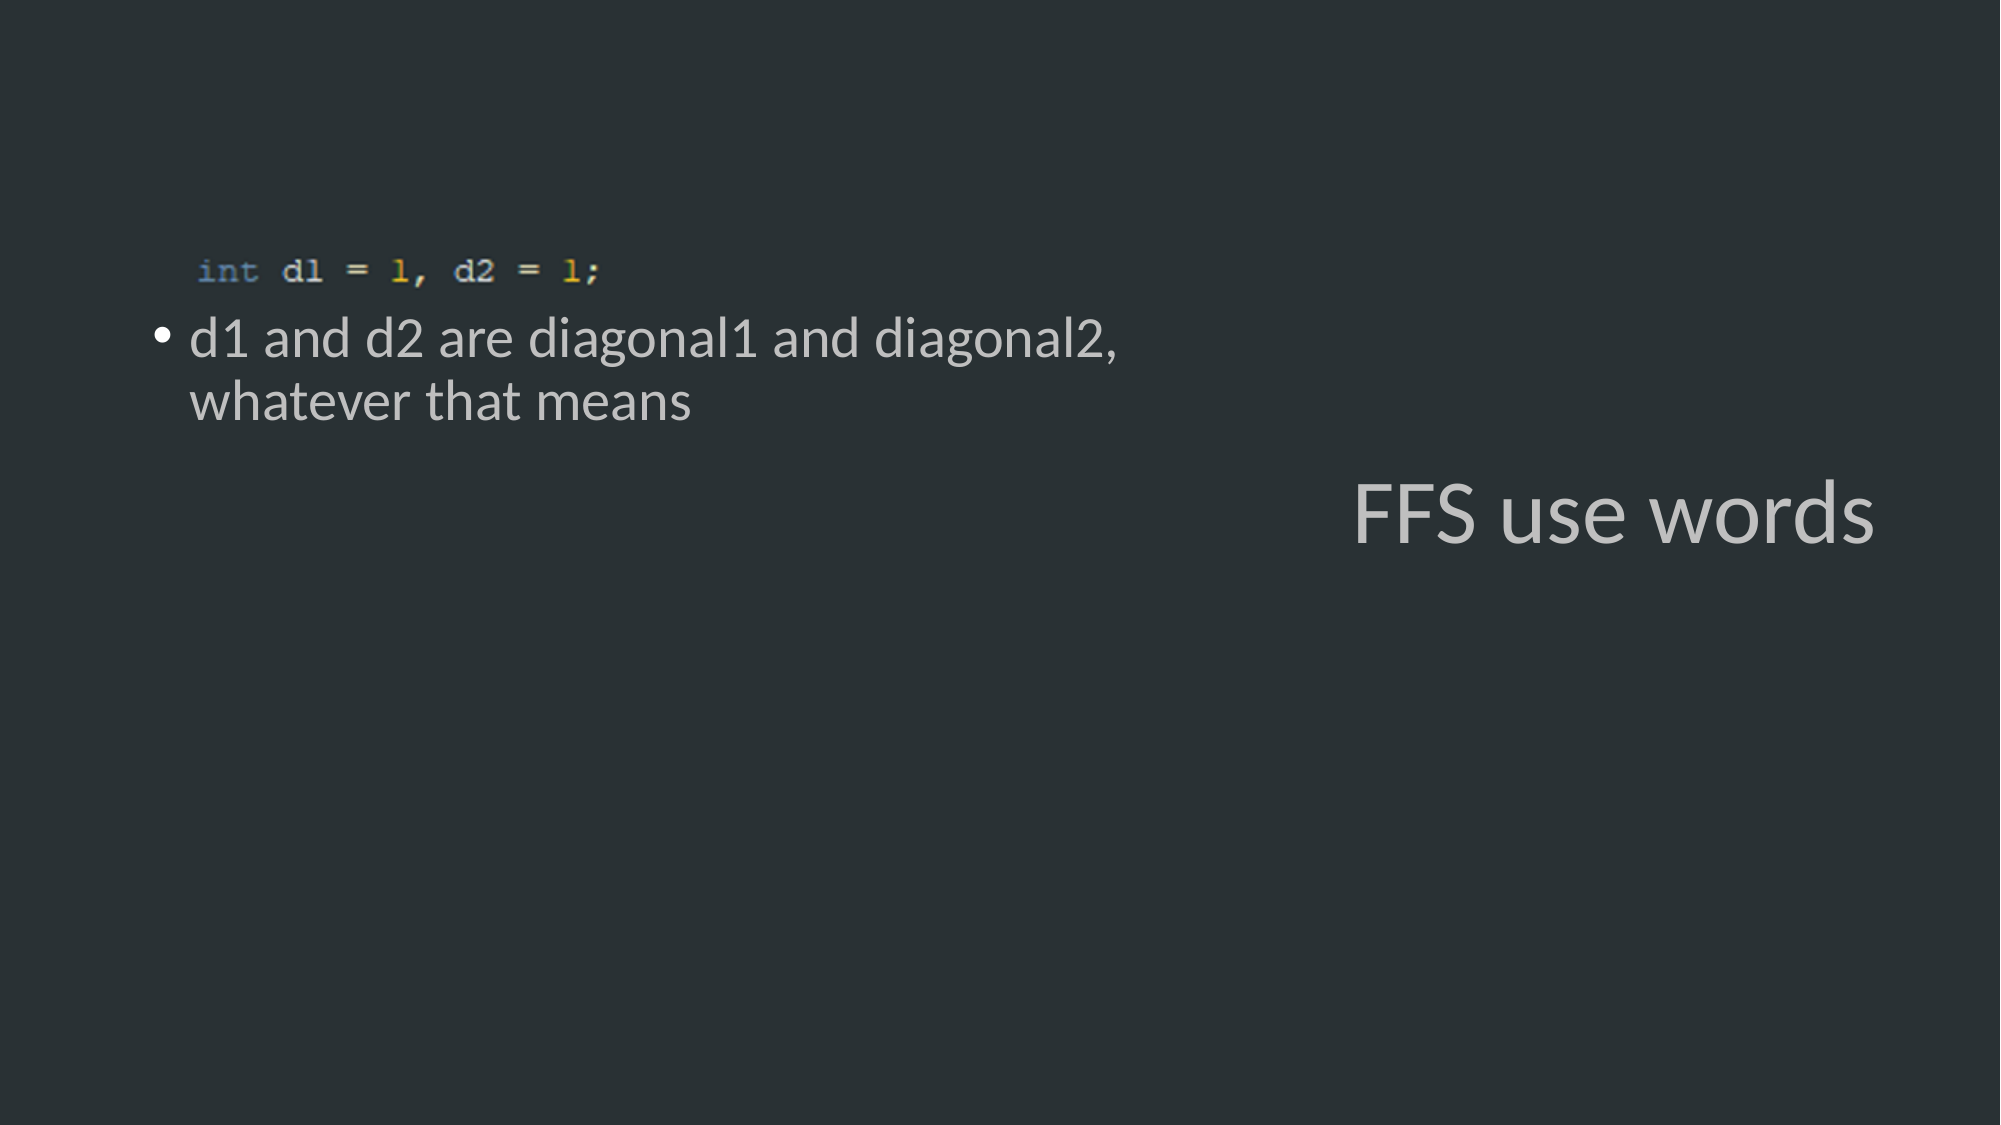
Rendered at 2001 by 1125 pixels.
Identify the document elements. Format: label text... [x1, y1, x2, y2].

text_box FFS use words [1337, 59, 1901, 967]
text_box d1 and d2 are diagonal1 and diagonal2, whatever that means [137, 299, 1287, 1014]
picture [186, 241, 690, 300]
